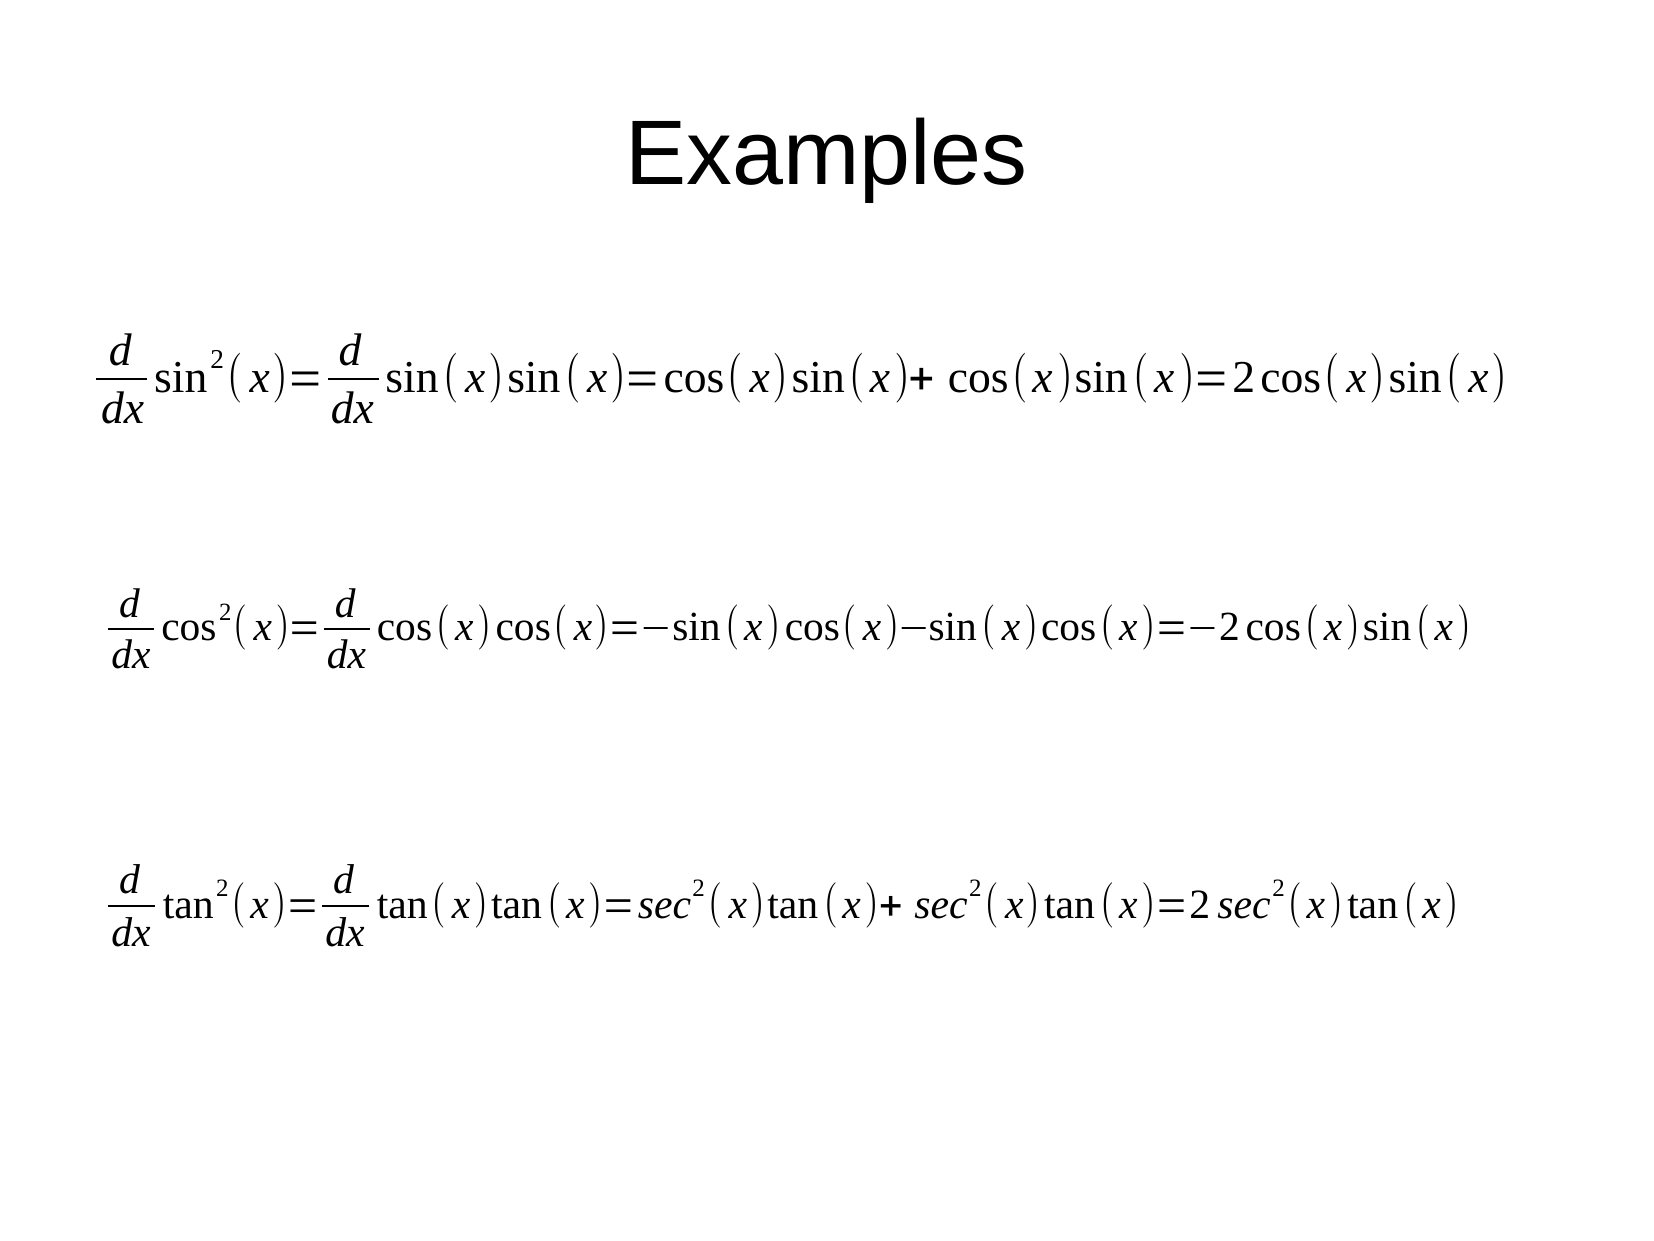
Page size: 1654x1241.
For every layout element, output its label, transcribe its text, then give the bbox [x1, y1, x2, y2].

chart [100, 579, 1477, 680]
chart [100, 856, 1465, 957]
chart [88, 324, 1514, 433]
title Examples [82, 49, 1571, 257]
